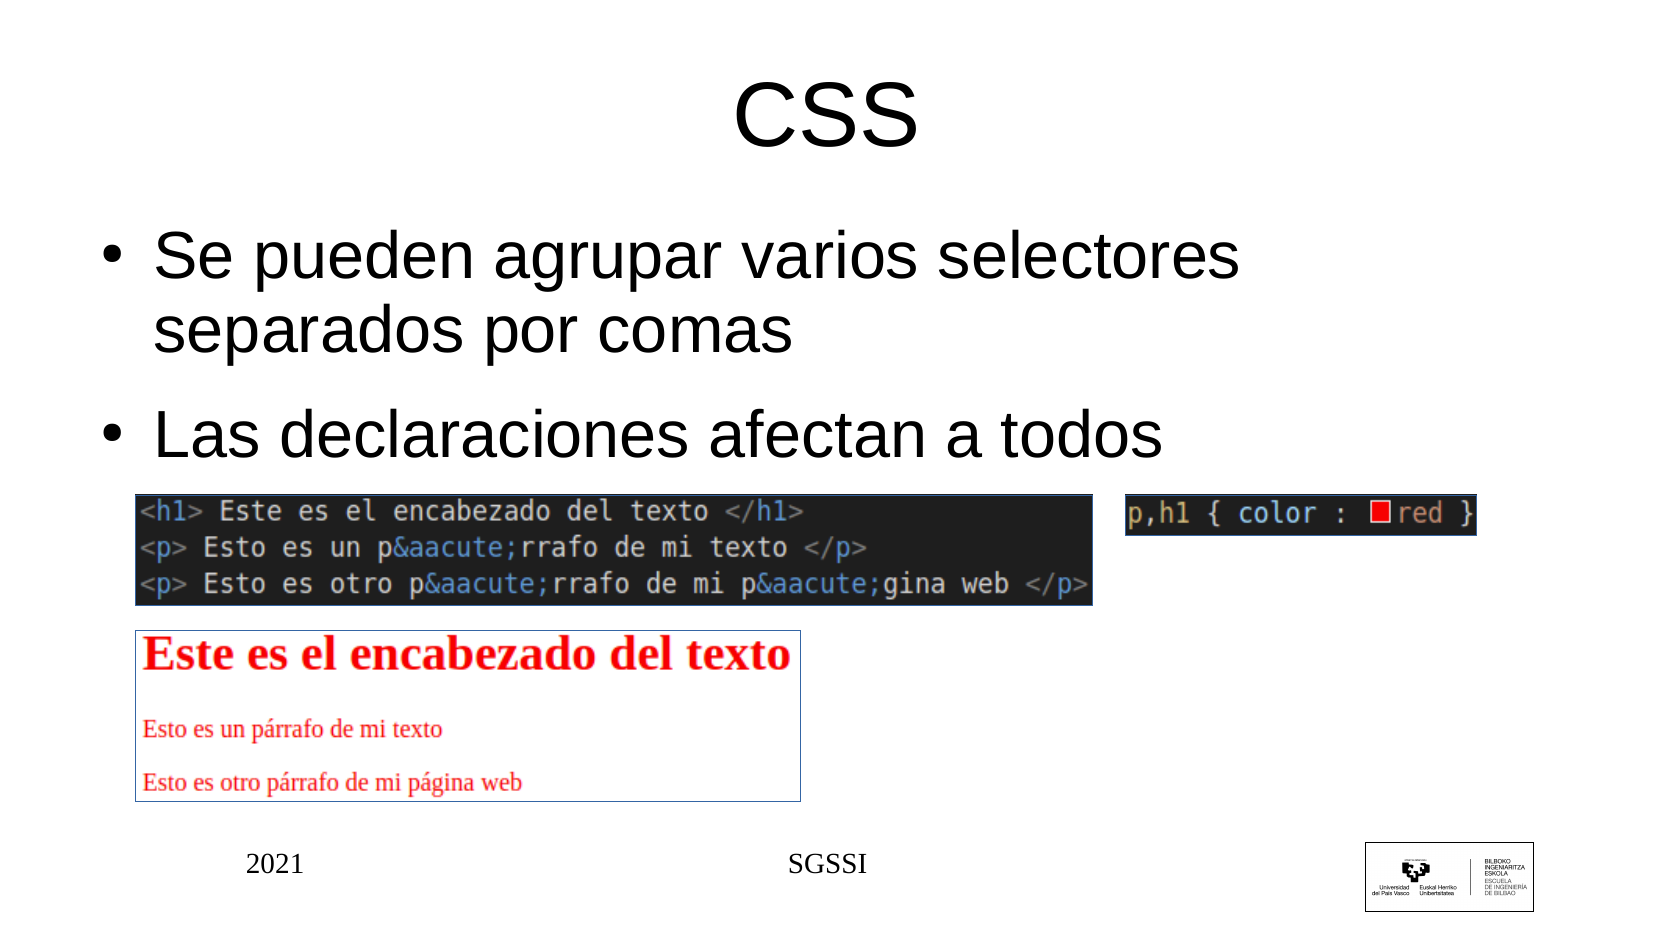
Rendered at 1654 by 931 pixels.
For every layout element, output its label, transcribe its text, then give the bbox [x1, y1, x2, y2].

picture [1125, 494, 1477, 536]
picture [135, 494, 1093, 606]
title CSS [82, 37, 1571, 193]
list Se pueden agrupar varios selectores separados por comas Las declaraciones afectan a todos [82, 217, 1546, 758]
picture [1366, 843, 1533, 911]
picture [135, 629, 801, 802]
